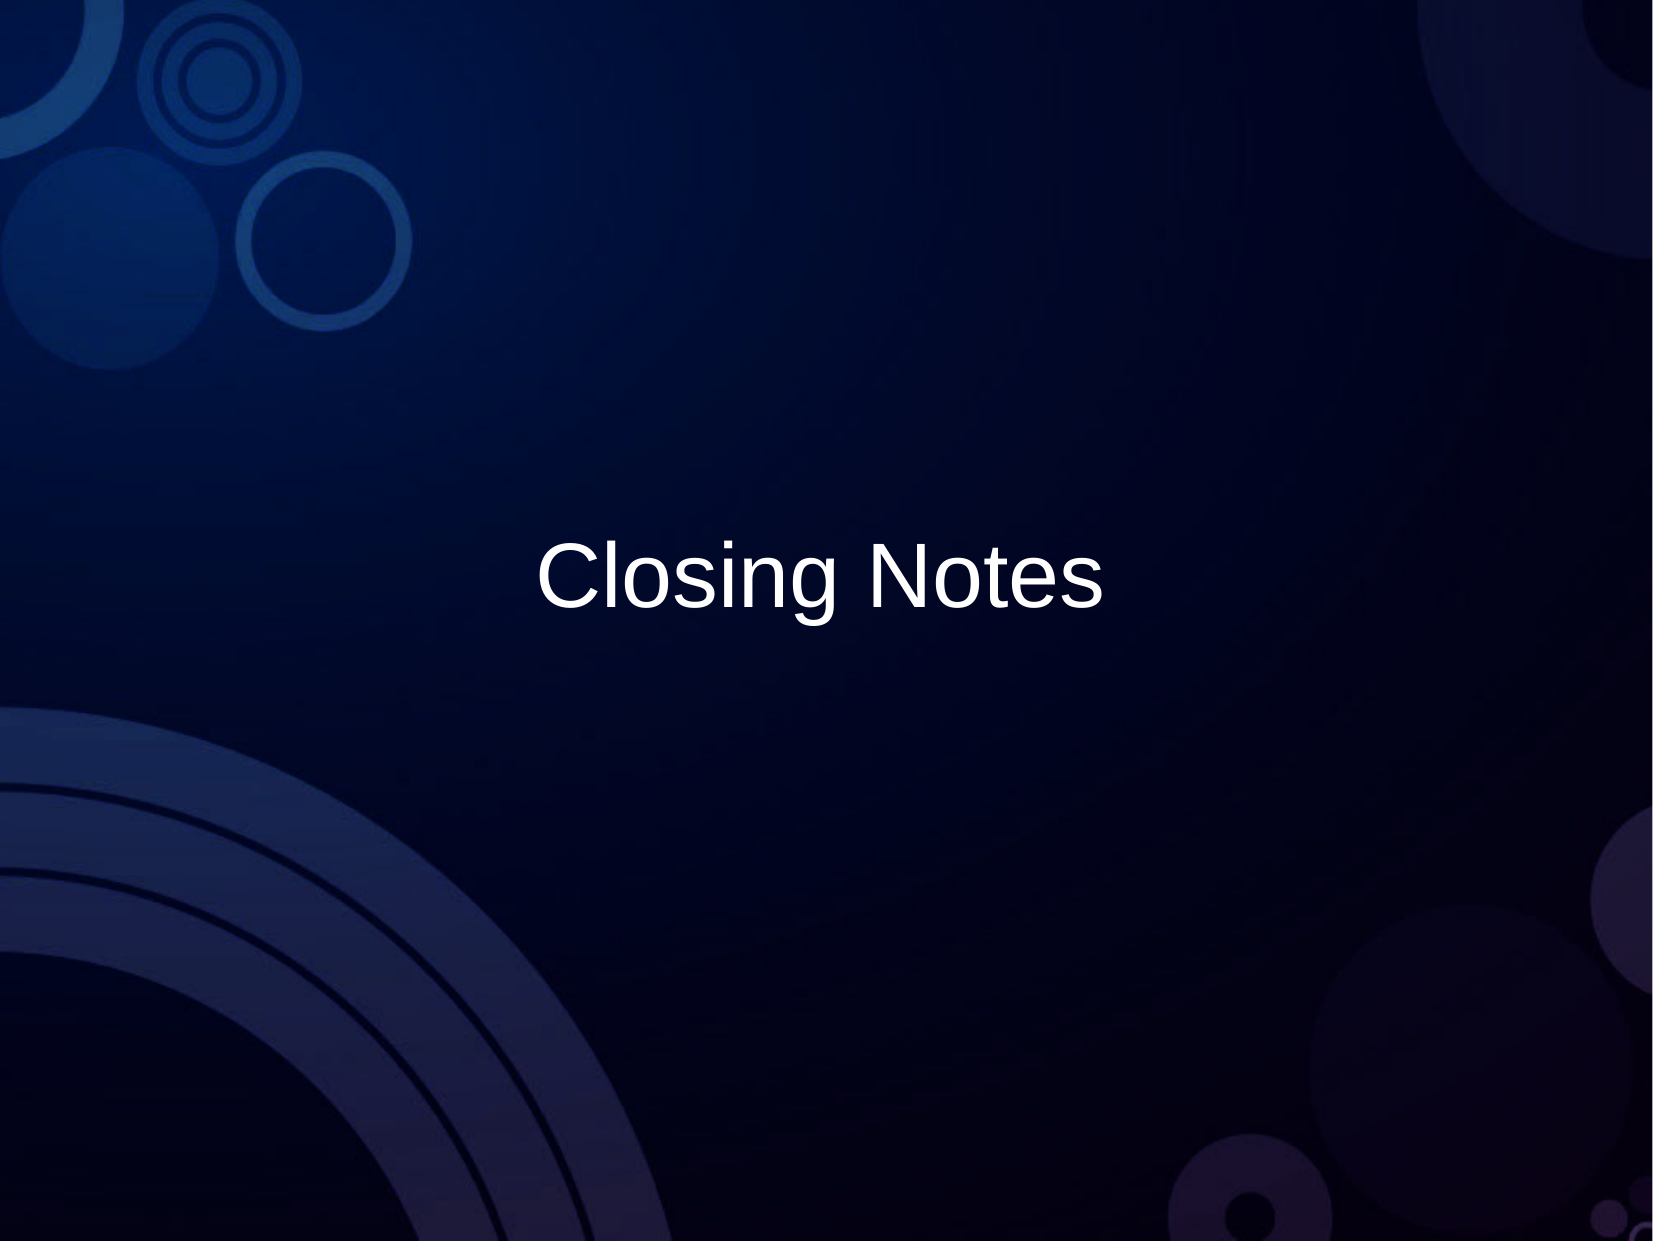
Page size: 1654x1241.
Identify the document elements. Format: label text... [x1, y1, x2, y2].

picture [0, 0, 1653, 1241]
title Closing Notes [76, 472, 1565, 680]
